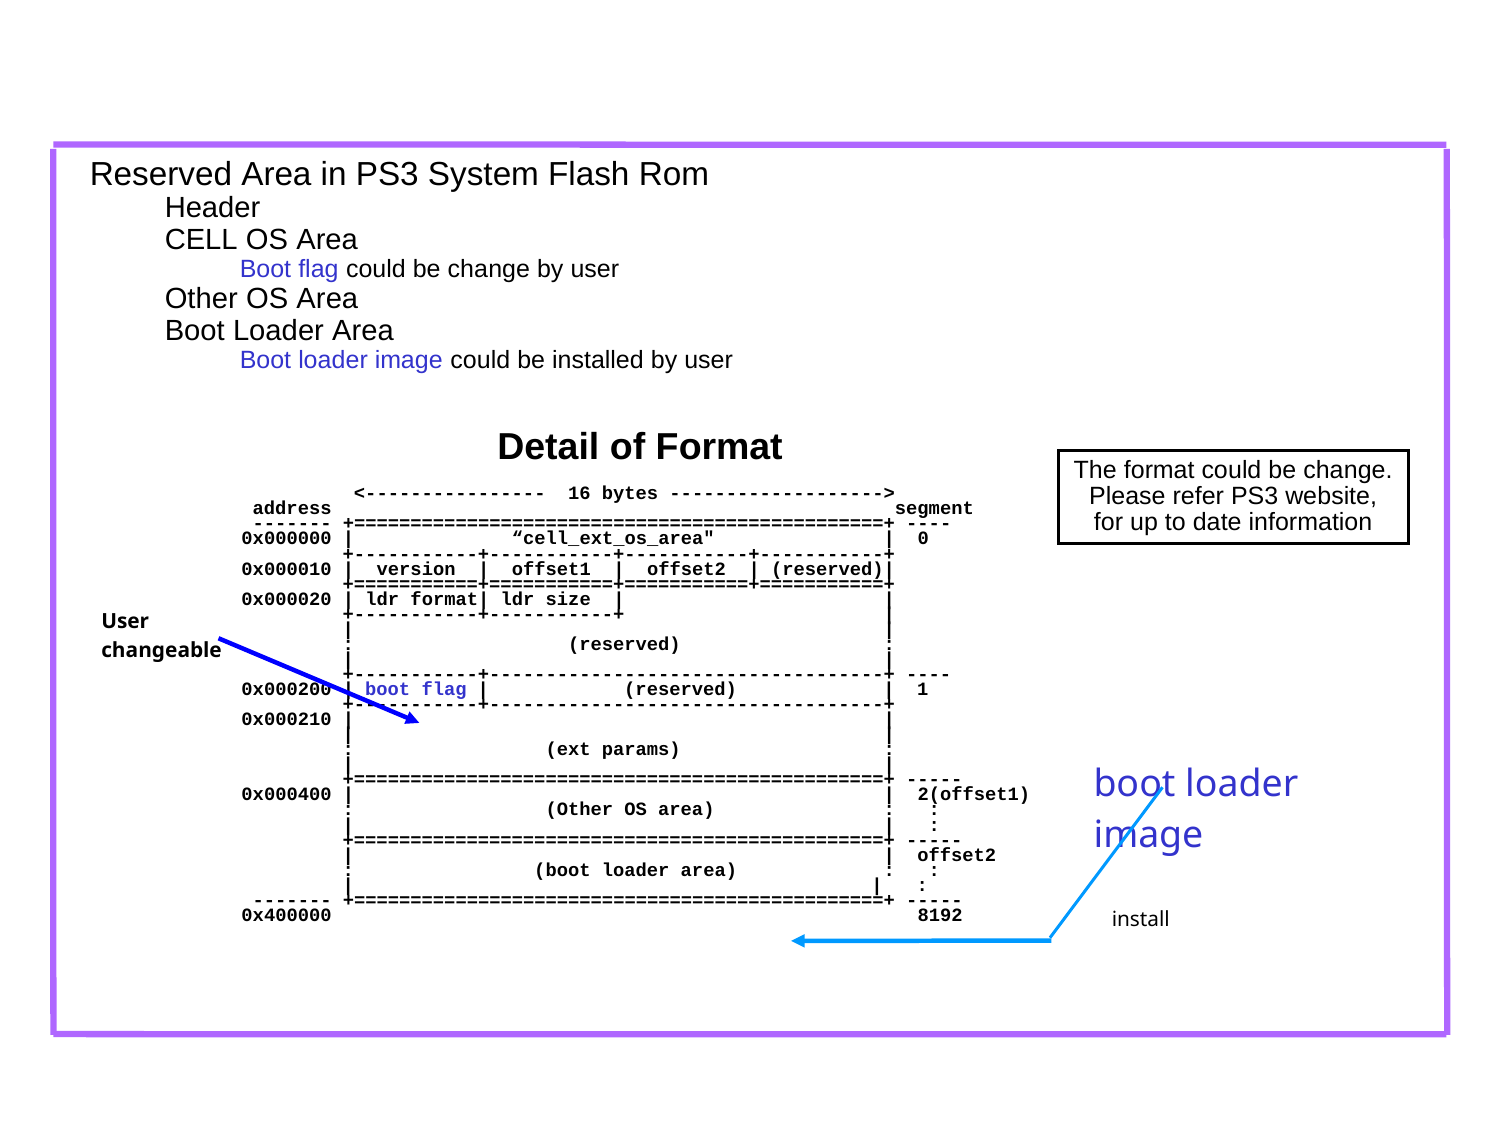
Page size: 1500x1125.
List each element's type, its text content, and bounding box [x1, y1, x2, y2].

text_box boot loader image [1078, 748, 1428, 867]
text_box Reserved Area in PS3 System Flash Rom Header CELL OS Area Boot flag could be change by user Other OS Area Boot Loader Area Boot loader image could be installed by user [75, 155, 1426, 480]
text_box install [1097, 896, 1185, 941]
text_box The format could be change. Please refer PS3 website, for up to date information [1058, 450, 1409, 544]
text_box <---------------- 16 bytes -------------------> address segment ------- +===============================================+ ---- 0x000000 | “cell_ext_os_area" | 0 +-----------+-----------+-----------+-----------+ 0x000010 | version | offset1 | offset2 | (reserved)| +===========+===========+===========+===========+ 0x000020 | ldr format| ldr size | | +-----------+-----------+ | | | : (reserved) : | | +-----------+-----------------------------------+ ---- 0x000200 | boot flag | (reserved) | 1 +-----------+-----------------------------------+ 0x000210 | | | | : (ext params) : | | +===============================================+ ----- 0x000400 | | 2(offset1) : (Other OS area) : : | | : +===============================================+ ----- | | offset2 : (boot loader area) : : | | : ------- +===============================================+ ----- 0x400000 8192 [215, 480, 1116, 933]
text_box User changeable [86, 598, 276, 672]
text_box Detail of Format [230, 420, 1051, 476]
